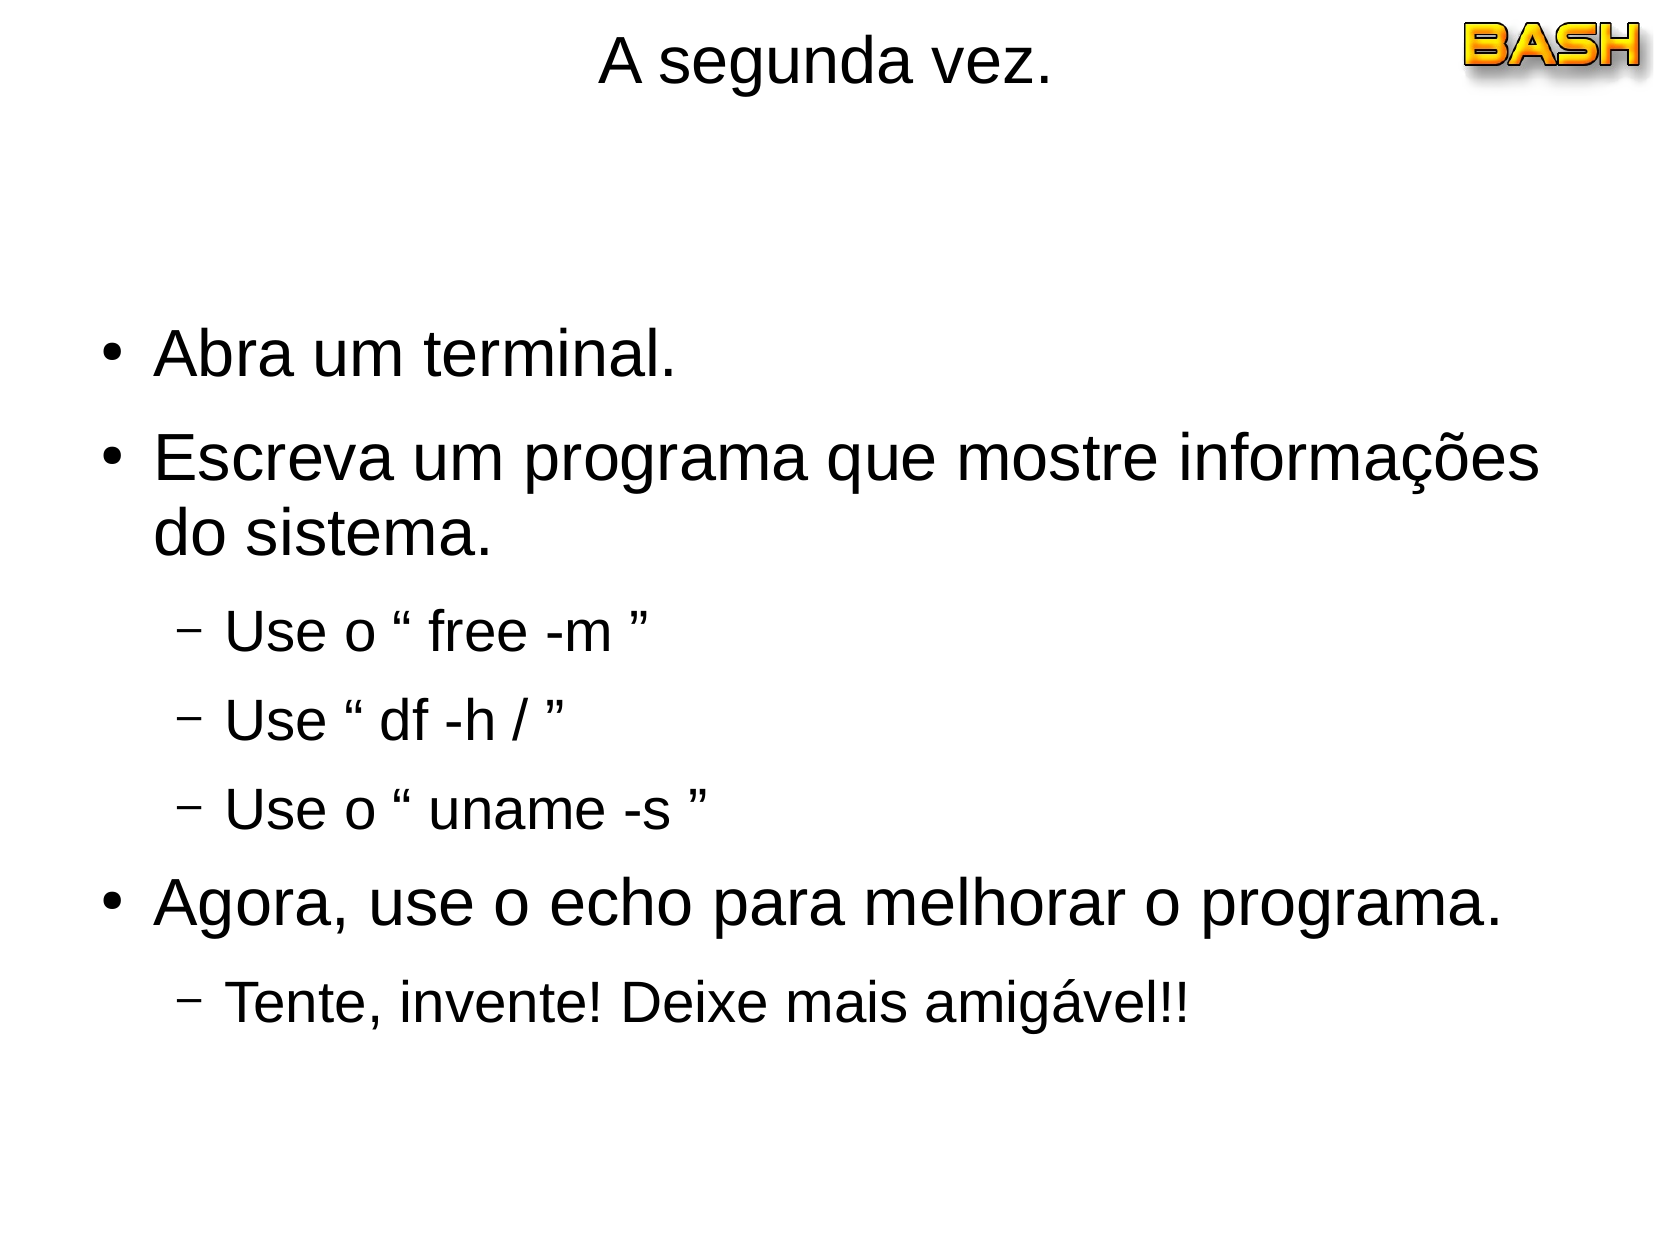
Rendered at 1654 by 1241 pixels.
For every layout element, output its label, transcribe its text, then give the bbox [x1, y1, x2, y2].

title A segunda vez. [82, 22, 1571, 98]
list Abra um terminal. Escreva um programa que mostre informações do sistema. Use o “ free -m ” Use “ df -h / ” Use o “ uname -s ” Agora, use o echo para melhorar o programa. Tente, invente! Deixe mais amigável!! [82, 315, 1571, 1035]
picture [1450, 0, 1654, 96]
